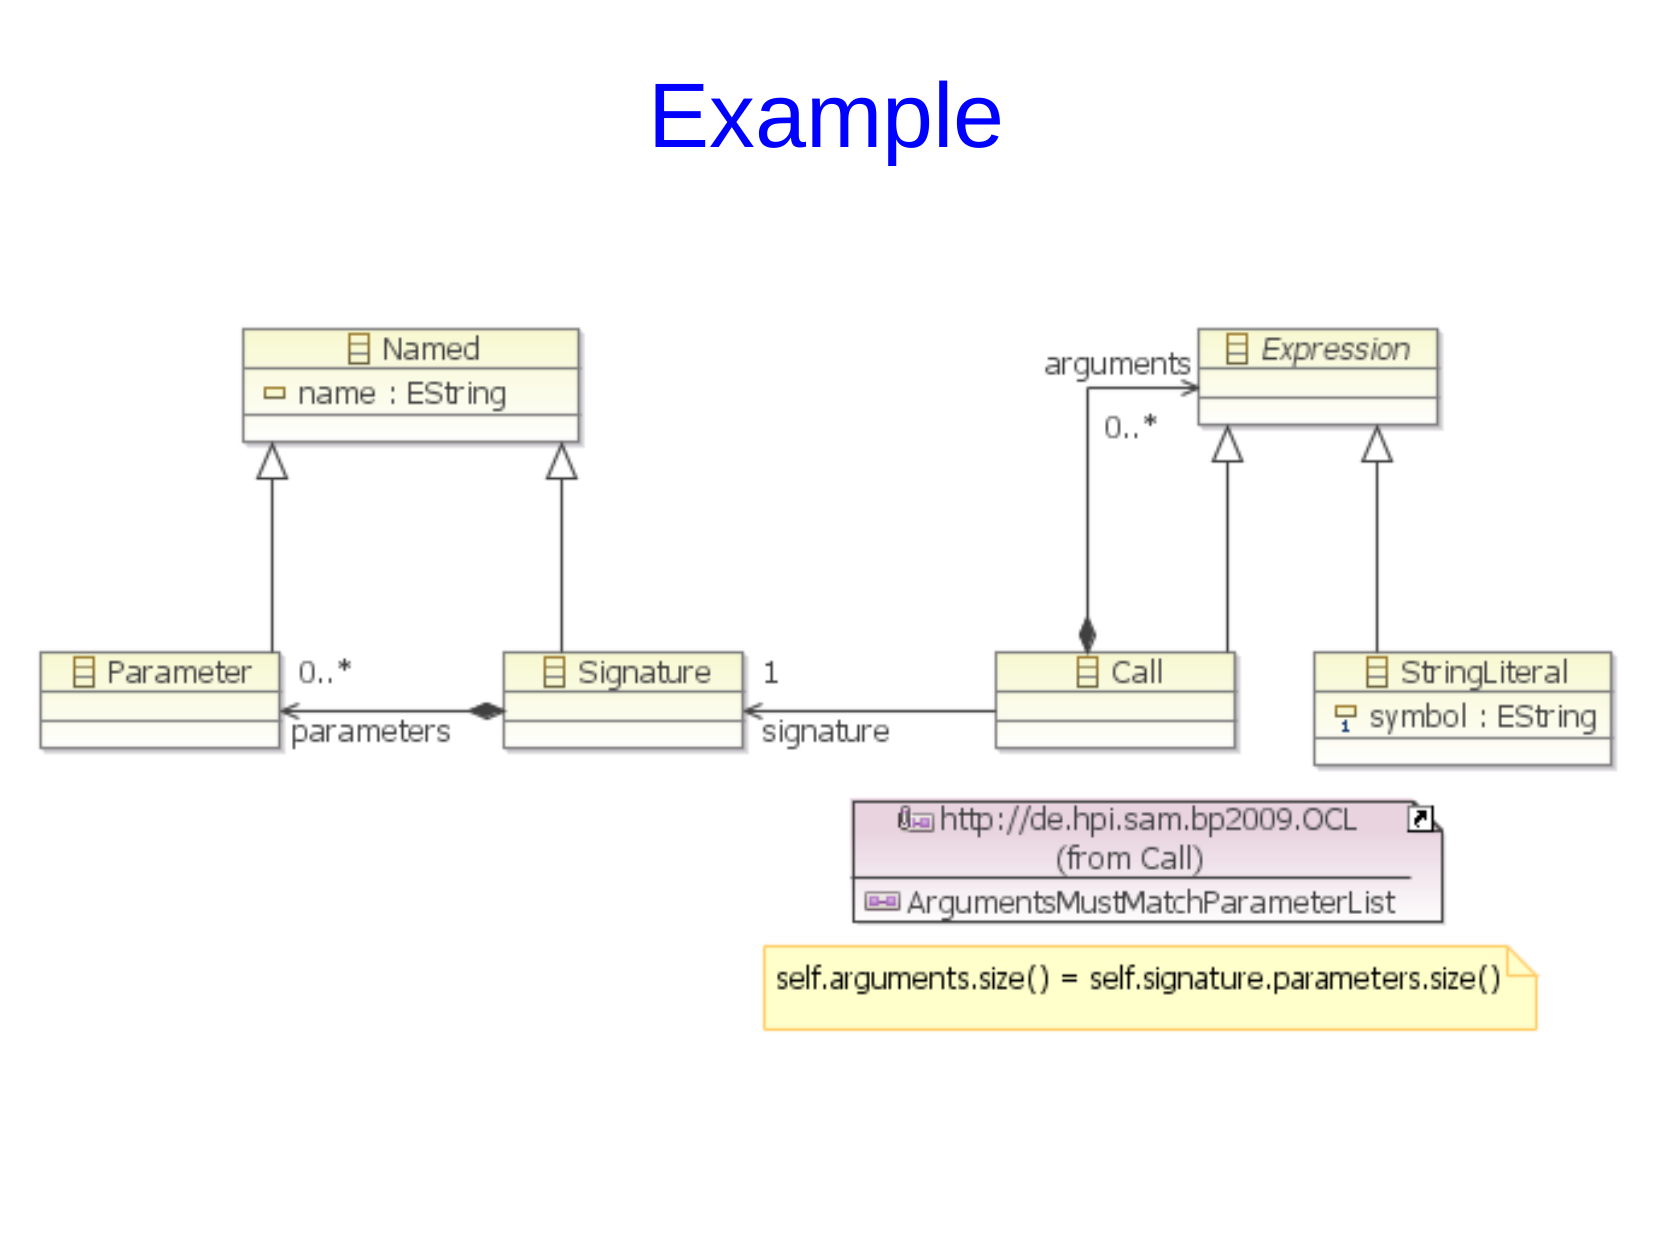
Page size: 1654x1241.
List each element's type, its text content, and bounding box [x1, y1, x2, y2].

picture [16, 287, 1642, 1056]
title Example [82, 49, 1571, 257]
